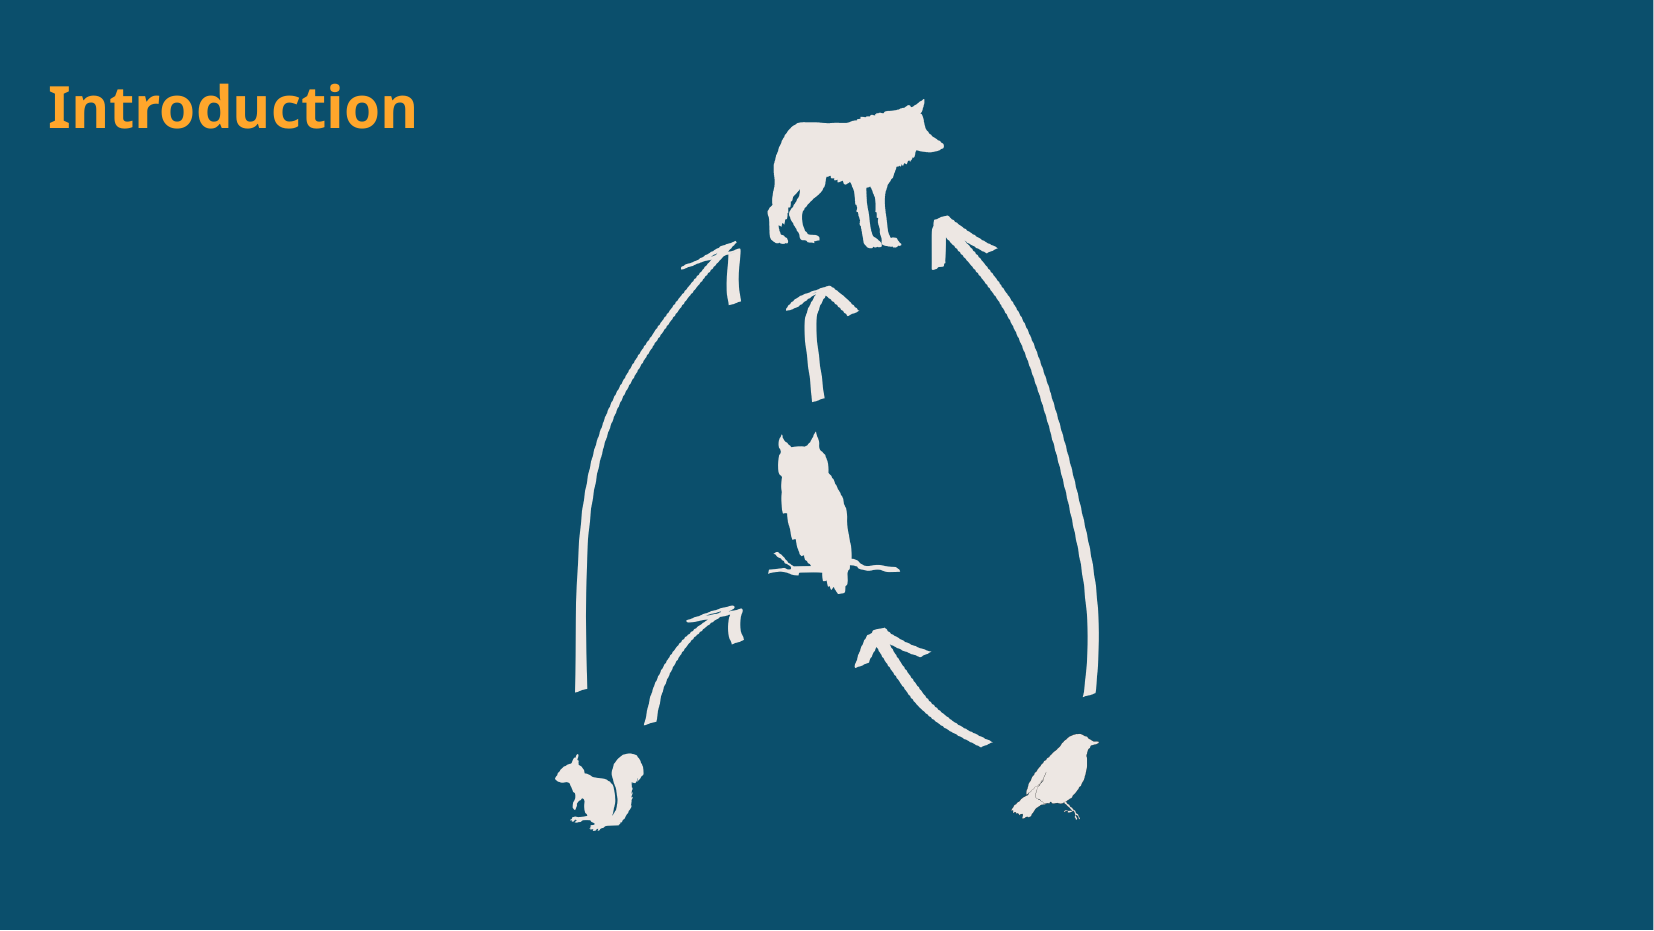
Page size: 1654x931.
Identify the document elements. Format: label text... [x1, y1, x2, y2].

picture [555, 99, 1099, 831]
text_box Introduction [59, 59, 408, 151]
